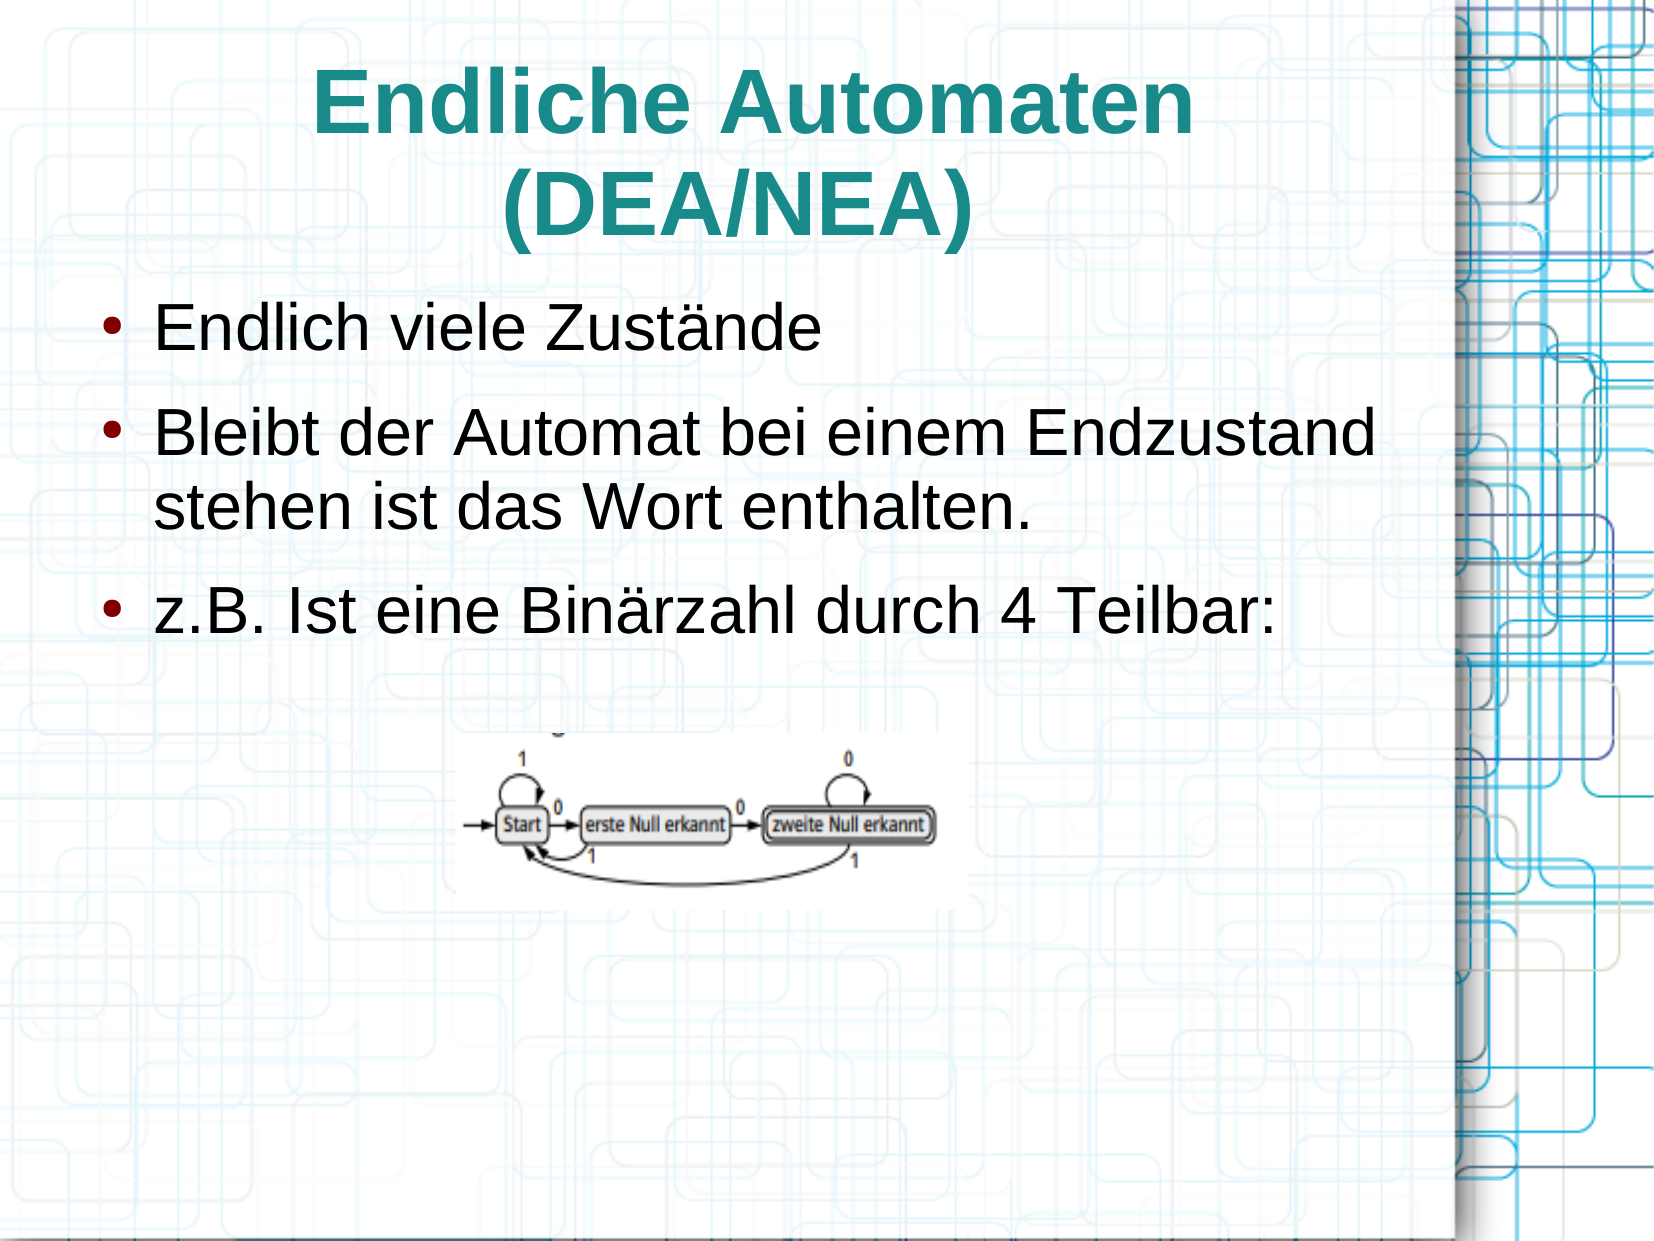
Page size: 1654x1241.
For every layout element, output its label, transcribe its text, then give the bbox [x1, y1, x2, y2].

title Endliche Automaten (DEA/NEA) [59, 49, 1418, 257]
picture [0, 0, 1654, 1241]
list Endlich viele Zustände Bleibt der Automat bei einem Endzustand stehen ist das Wort enthalten. z.B. Ist eine Binärzahl durch 4 Teilbar: [82, 290, 1418, 1109]
